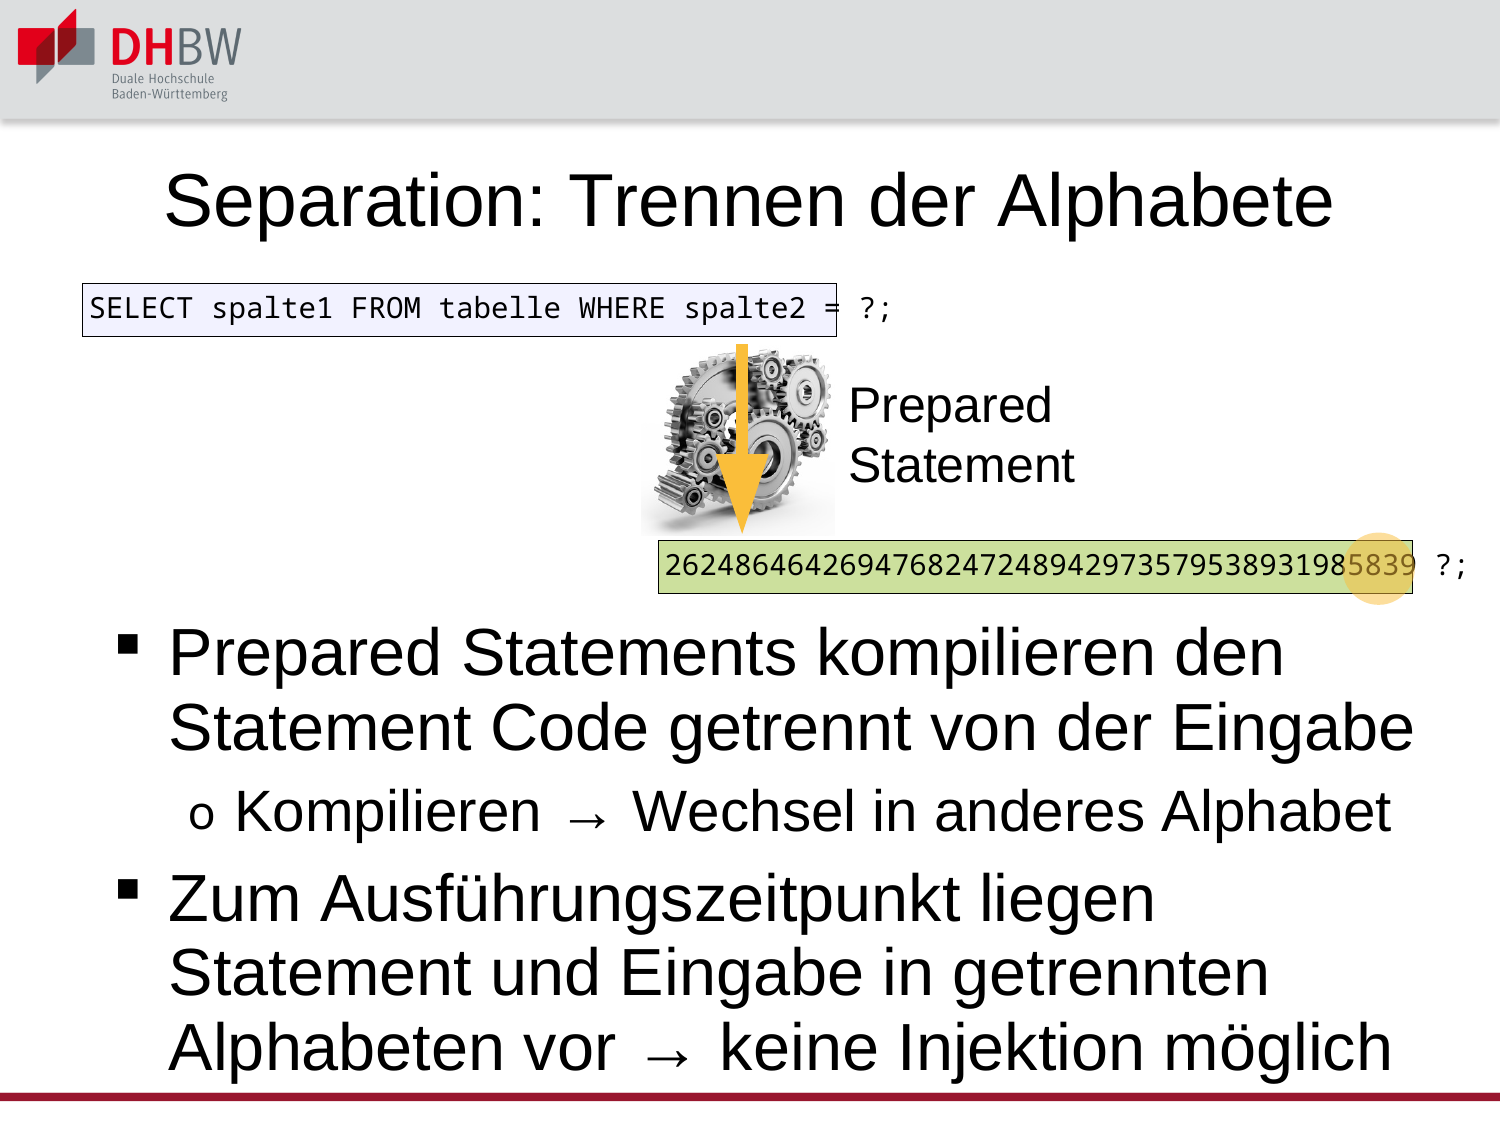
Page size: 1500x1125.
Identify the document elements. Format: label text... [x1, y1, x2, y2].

picture [0, 0, 1500, 134]
text_box Prepared Statement [833, 364, 1091, 500]
list Prepared Statements kompilieren den Statement Code getrennt von der Eingabe Kompilieren → Wechsel in anderes Alphabet Zum Ausführungszeitpunkt liegen Statement und Eingabe in getrennten Alphabeten vor → keine Injektion möglich [112, 614, 1460, 1092]
text_box SELECT spalte1 FROM tabelle WHERE spalte2 = ?; [82, 283, 837, 337]
text_box 2624864642694768247248942973579538931985839 ?; [658, 540, 1355, 594]
picture [0, 266, 1500, 1121]
text_box [1342, 532, 1415, 605]
title Separation: Trennen der Alphabete [0, 134, 1500, 266]
